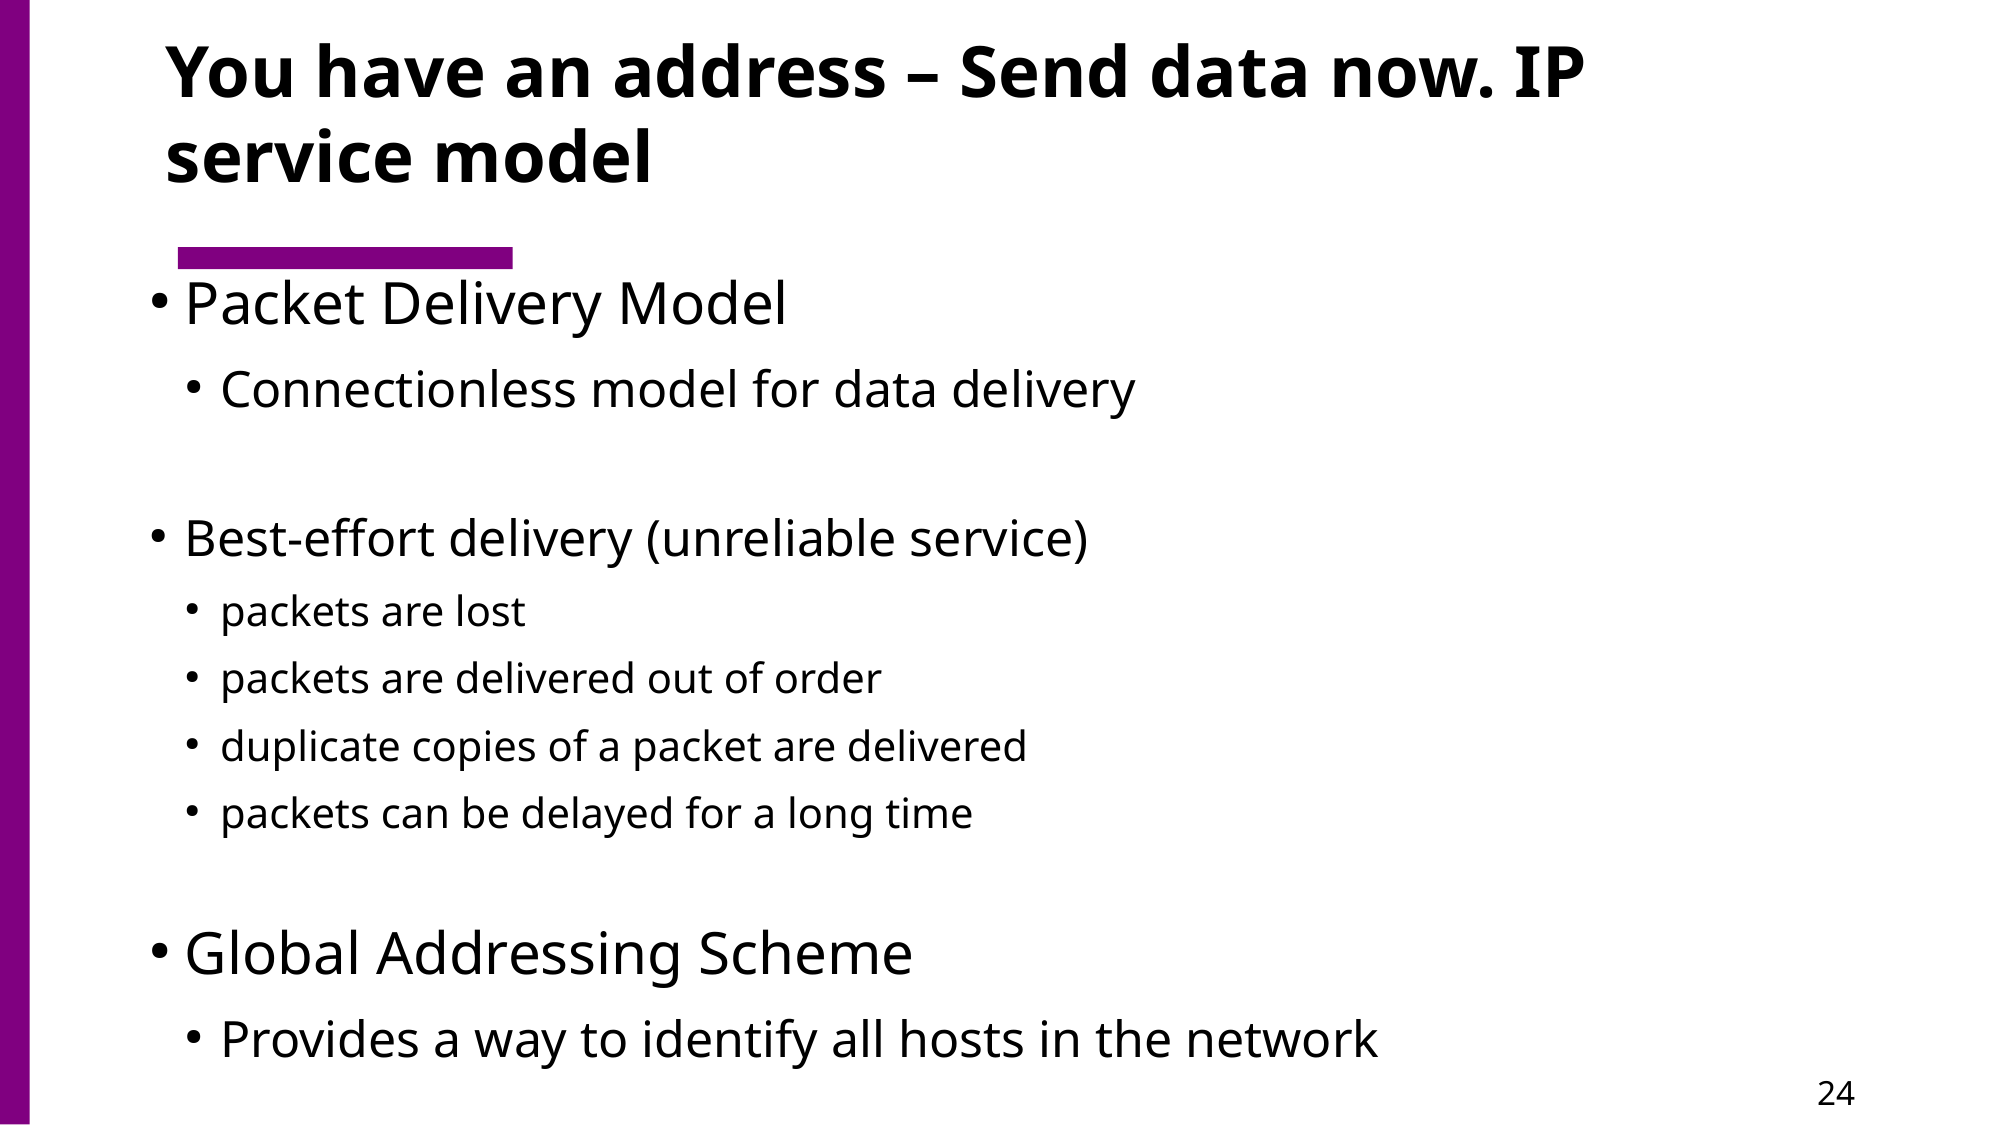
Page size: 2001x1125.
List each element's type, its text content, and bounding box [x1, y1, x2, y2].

text_box You have an address – Send data now. IP service model [151, 0, 1849, 212]
text_box Packet Delivery Model Connectionless model for data delivery Best-effort delivery (unreliable service) packets are lost packets are delivered out of order duplicate copies of a packet are delivered packets can be delayed for a long time Global Addressing Scheme Provides a way to identify all hosts in the network [63, 254, 1921, 1087]
